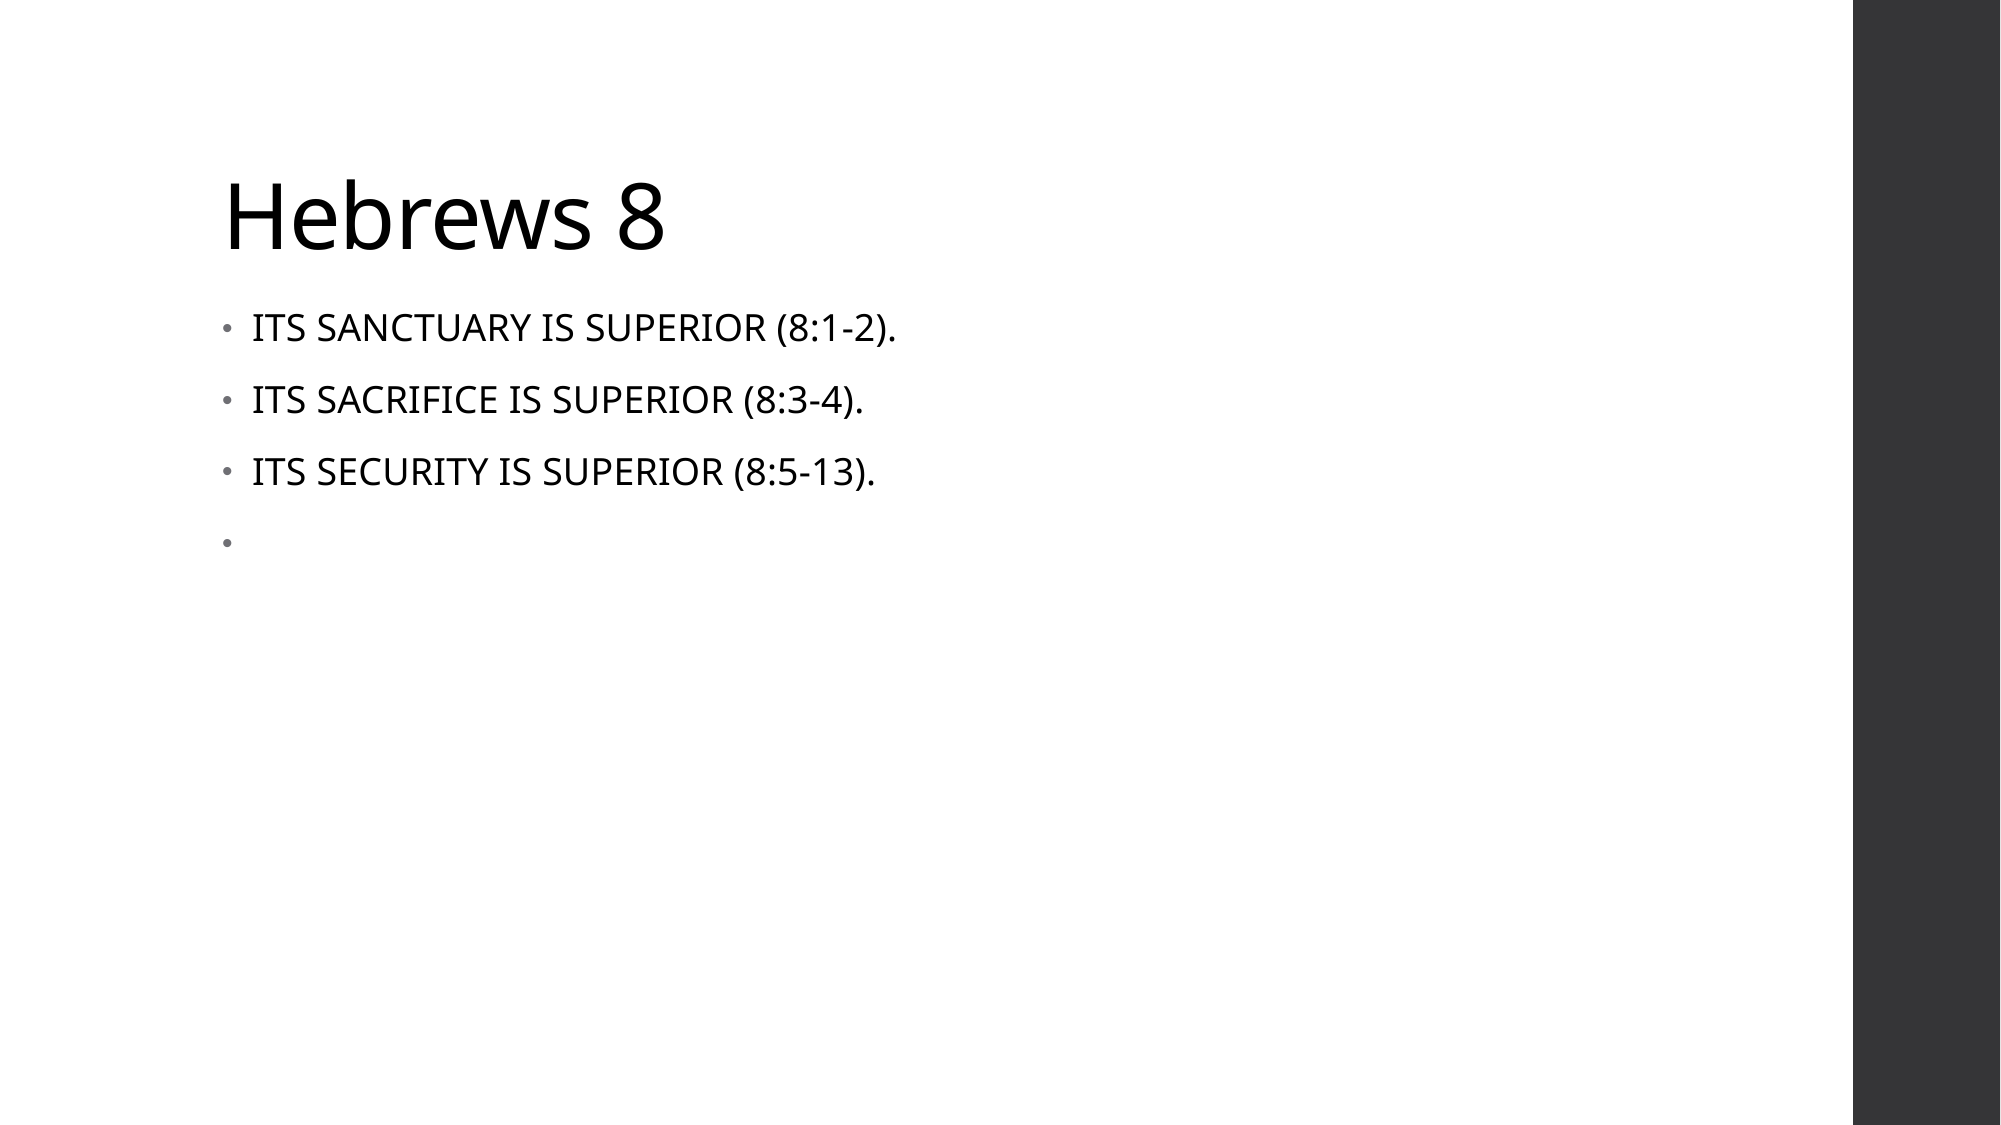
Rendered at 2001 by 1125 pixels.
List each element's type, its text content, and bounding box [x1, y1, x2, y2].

title Hebrews 8 [206, 60, 1797, 278]
list ITS SANCTUARY IS SUPERIOR (8:1-2). ITS SACRIFICE IS SUPERIOR (8:3-4). ITS SECURITY IS SUPERIOR (8:5-13). [206, 299, 1617, 1014]
